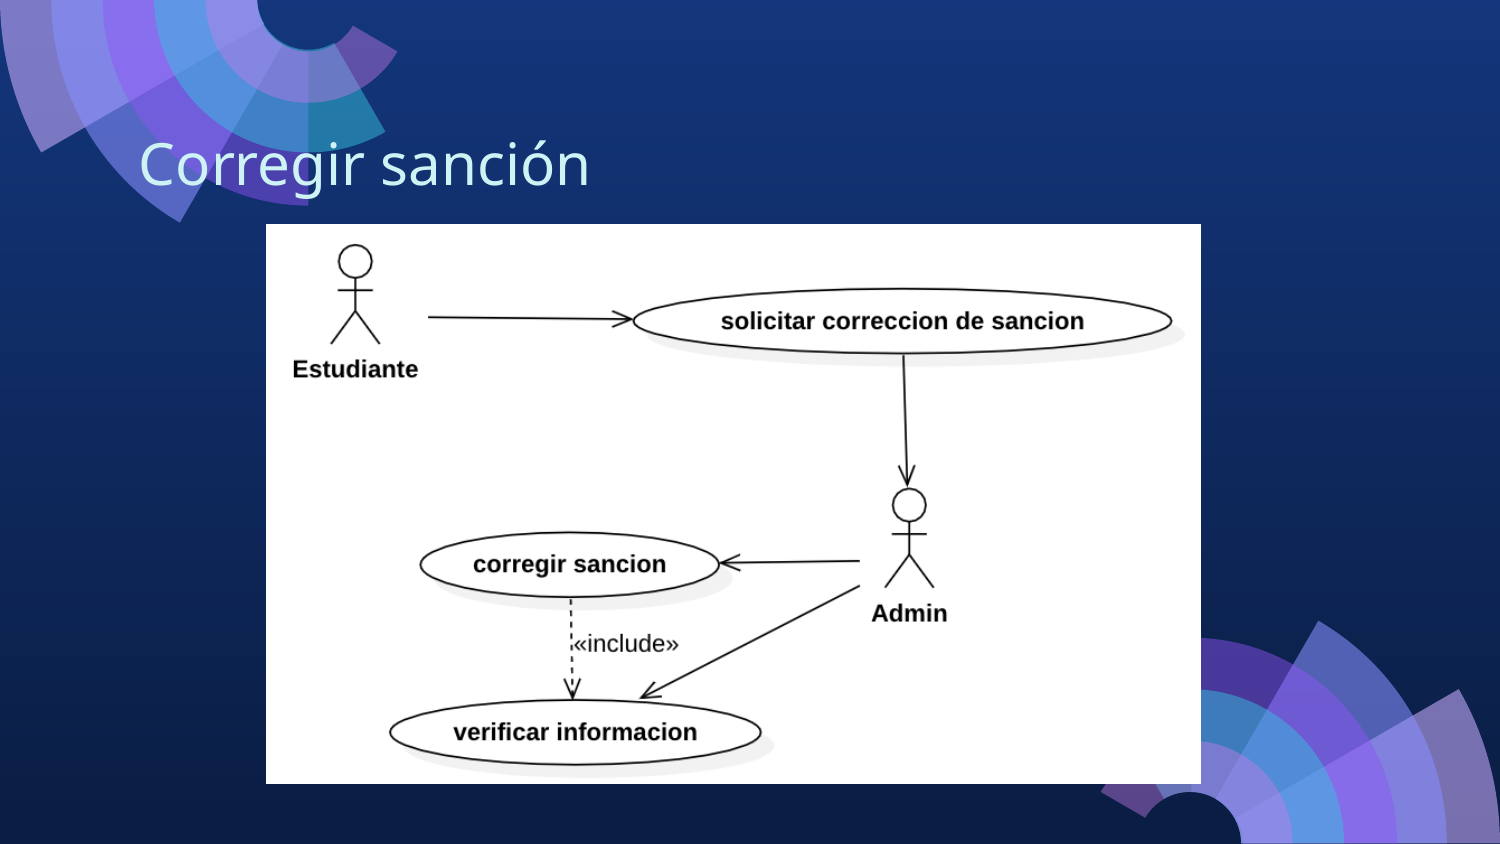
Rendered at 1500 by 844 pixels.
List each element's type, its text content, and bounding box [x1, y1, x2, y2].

picture [266, 224, 1201, 784]
title Corregir sanción [123, 112, 751, 207]
